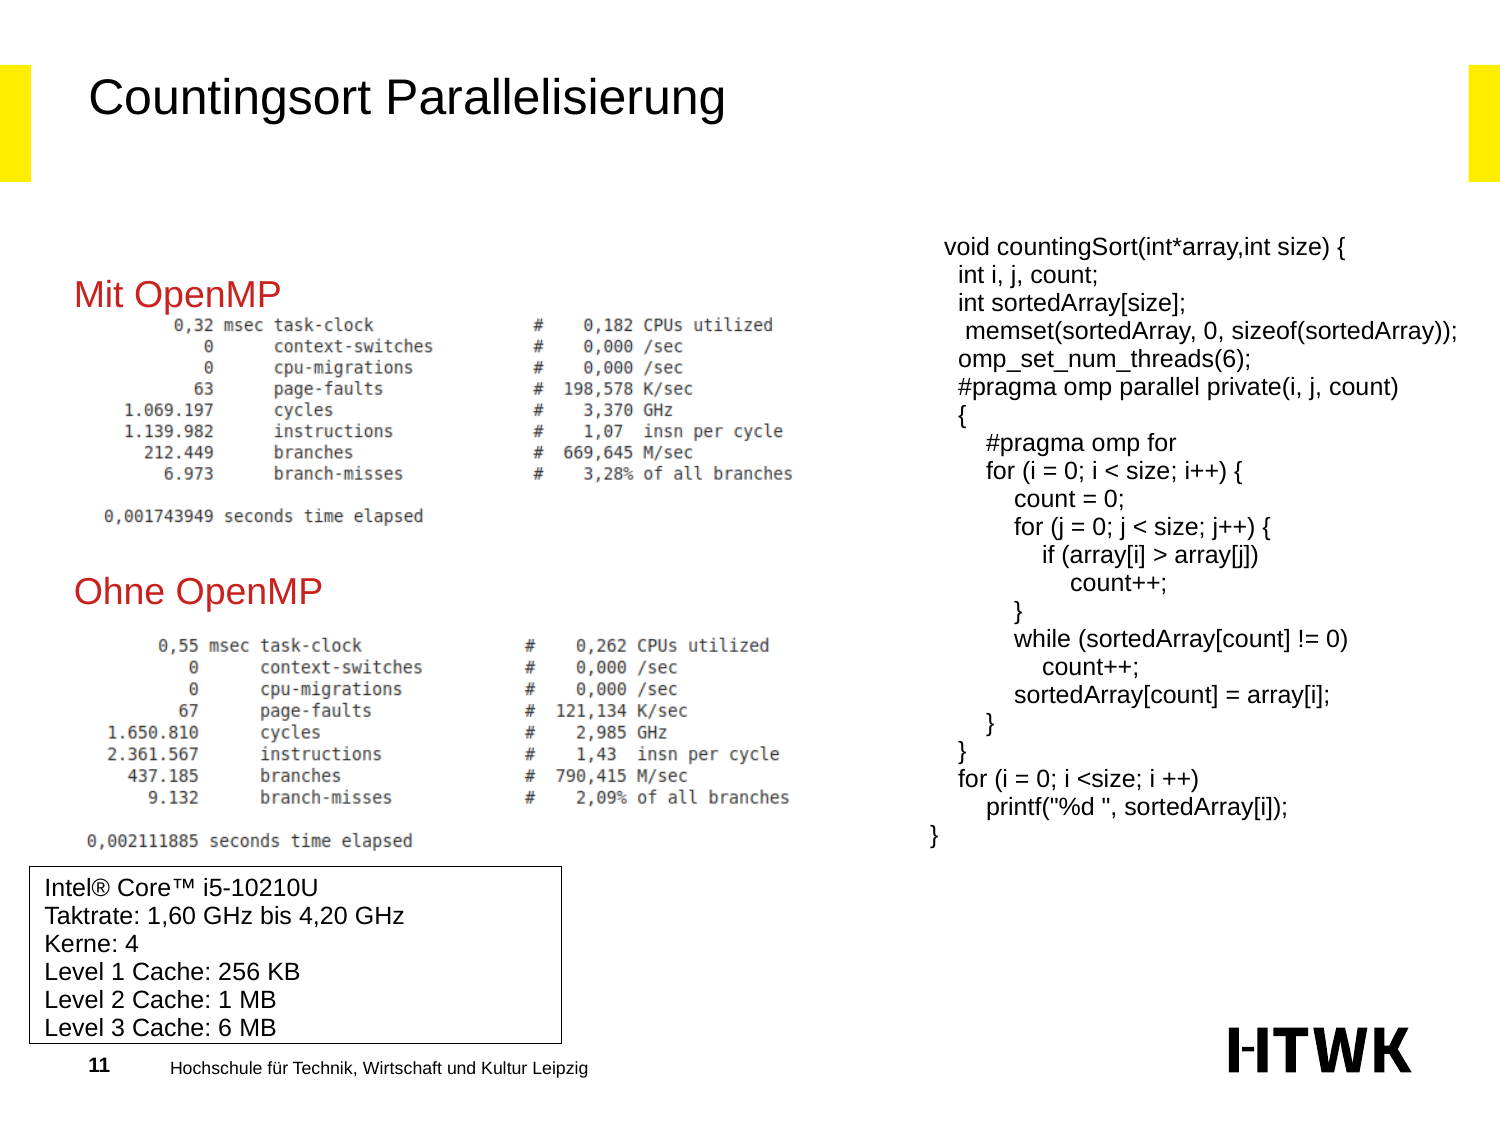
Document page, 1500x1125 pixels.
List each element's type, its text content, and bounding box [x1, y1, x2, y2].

text_box Intel® Core™ i5-10210U Taktrate: 1,60 GHz bis 4,20 GHz Kerne: 4 Level 1 Cache: 256 KB Level 2 Cache: 1 MB Level 3 Cache: 6 MB [29, 866, 562, 1077]
text_box Ohne OpenMP [59, 563, 443, 663]
title Countingsort Parallelisierung [88, 59, 1412, 177]
text_box void countingSort(int*array,int size) { int i, j, count; int sortedArray[size]; memset(sortedArray, 0, sizeof(sortedArray)); omp_set_num_threads(6); #pragma omp parallel private(i, j, count) { #pragma omp for for (i = 0; i < size; i++) { count = 0; for (j = 0; j < size; j++) { if (array[i] > array[j]) count++; } while (sortedArray[count] != 0) count++; sortedArray[count] = array[i]; } } for (i = 0; i <size; i ++) printf("%d ", sortedArray[i]); } [915, 225, 1500, 857]
picture [55, 620, 827, 867]
picture [59, 300, 827, 536]
text_box Mit OpenMP [59, 265, 325, 323]
